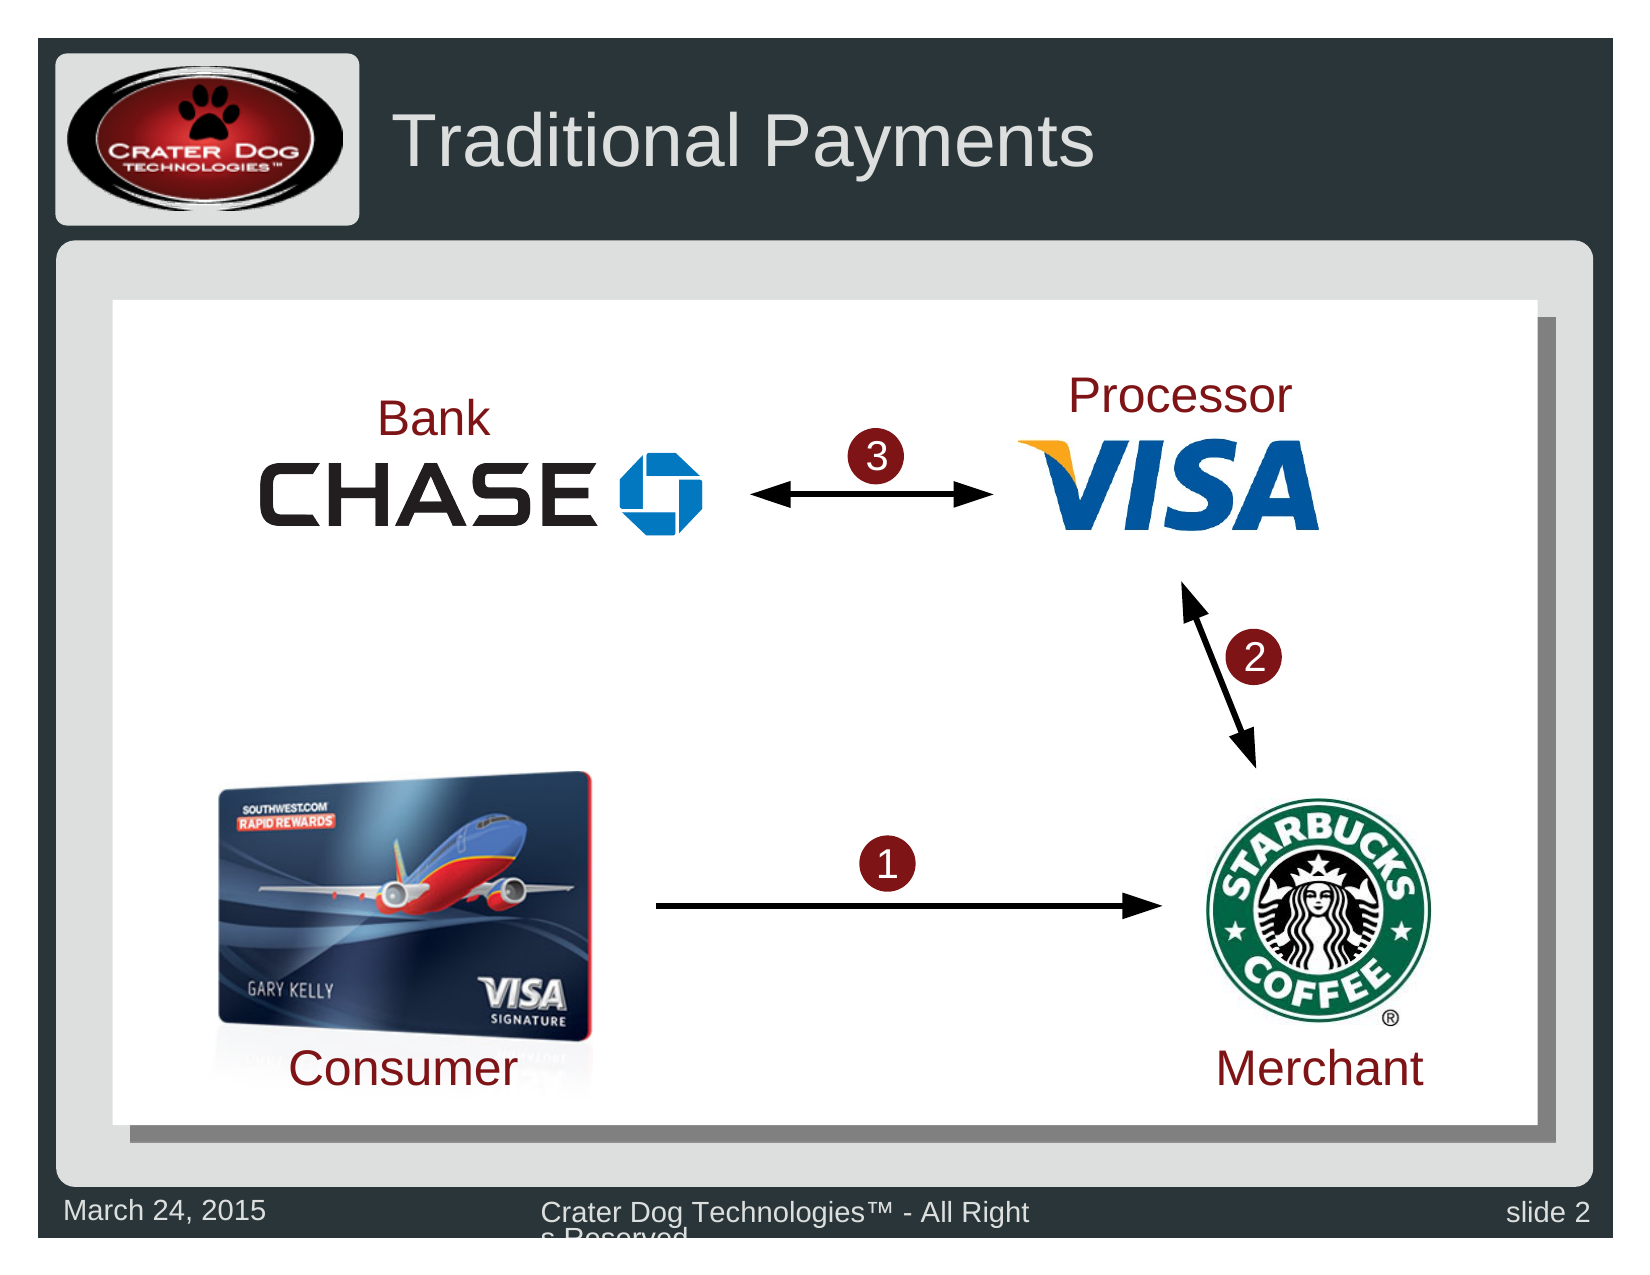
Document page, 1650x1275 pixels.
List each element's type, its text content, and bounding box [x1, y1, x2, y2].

text_box Bank [376, 390, 491, 447]
text_box 2 [1225, 628, 1282, 686]
text_box Merchant [1215, 1040, 1424, 1096]
picture [208, 771, 593, 1106]
text_box Processor [1067, 366, 1293, 423]
text_box [112, 299, 1538, 1126]
text_box 3 [847, 428, 904, 485]
picture [1018, 334, 1319, 635]
picture [1206, 798, 1432, 1027]
title Traditional Payments [391, 55, 1572, 224]
picture [256, 360, 707, 610]
picture [67, 66, 343, 211]
text_box 1 [859, 835, 916, 892]
text_box Consumer [288, 1040, 519, 1096]
